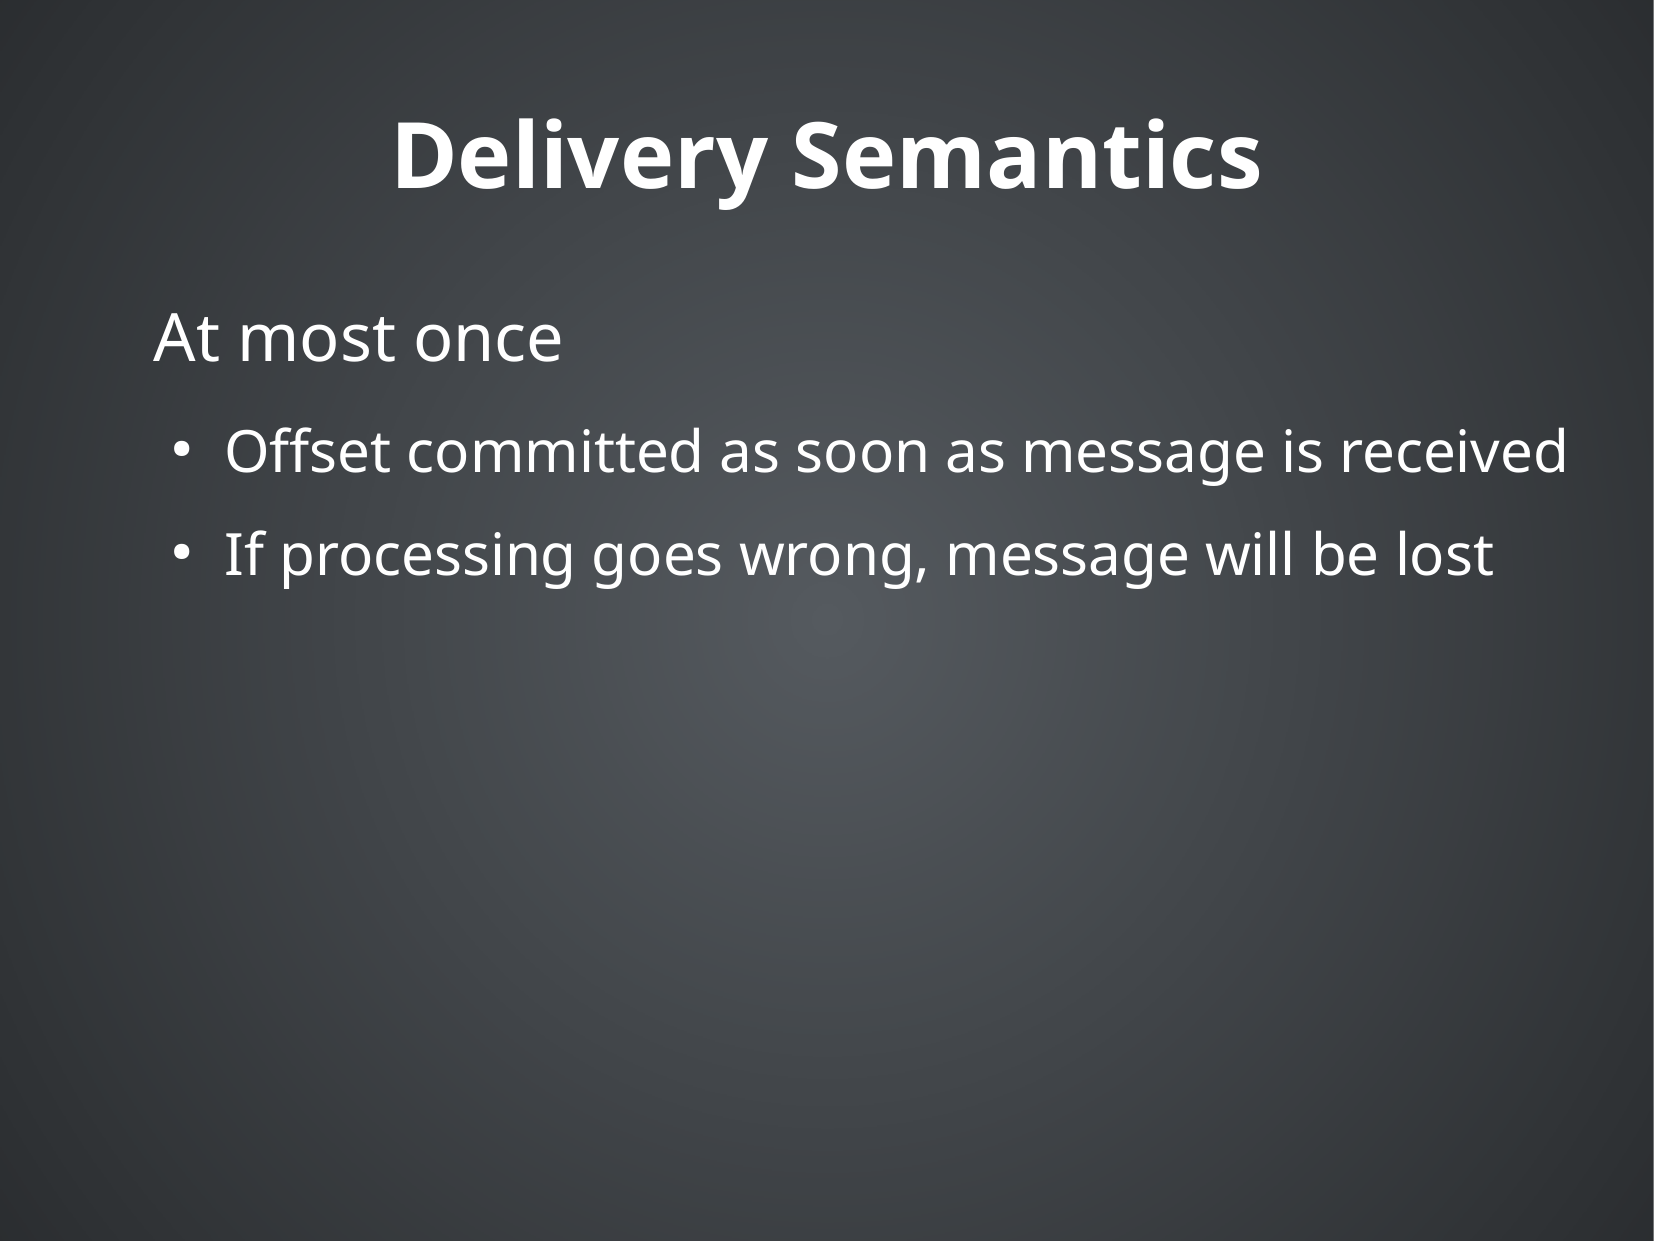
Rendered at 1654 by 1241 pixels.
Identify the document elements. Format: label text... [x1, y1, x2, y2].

picture [0, 0, 1654, 1241]
list At most once Offset committed as soon as message is received If processing goes wrong, message will be lost [82, 290, 1571, 1109]
title Delivery Semantics [82, 49, 1571, 257]
